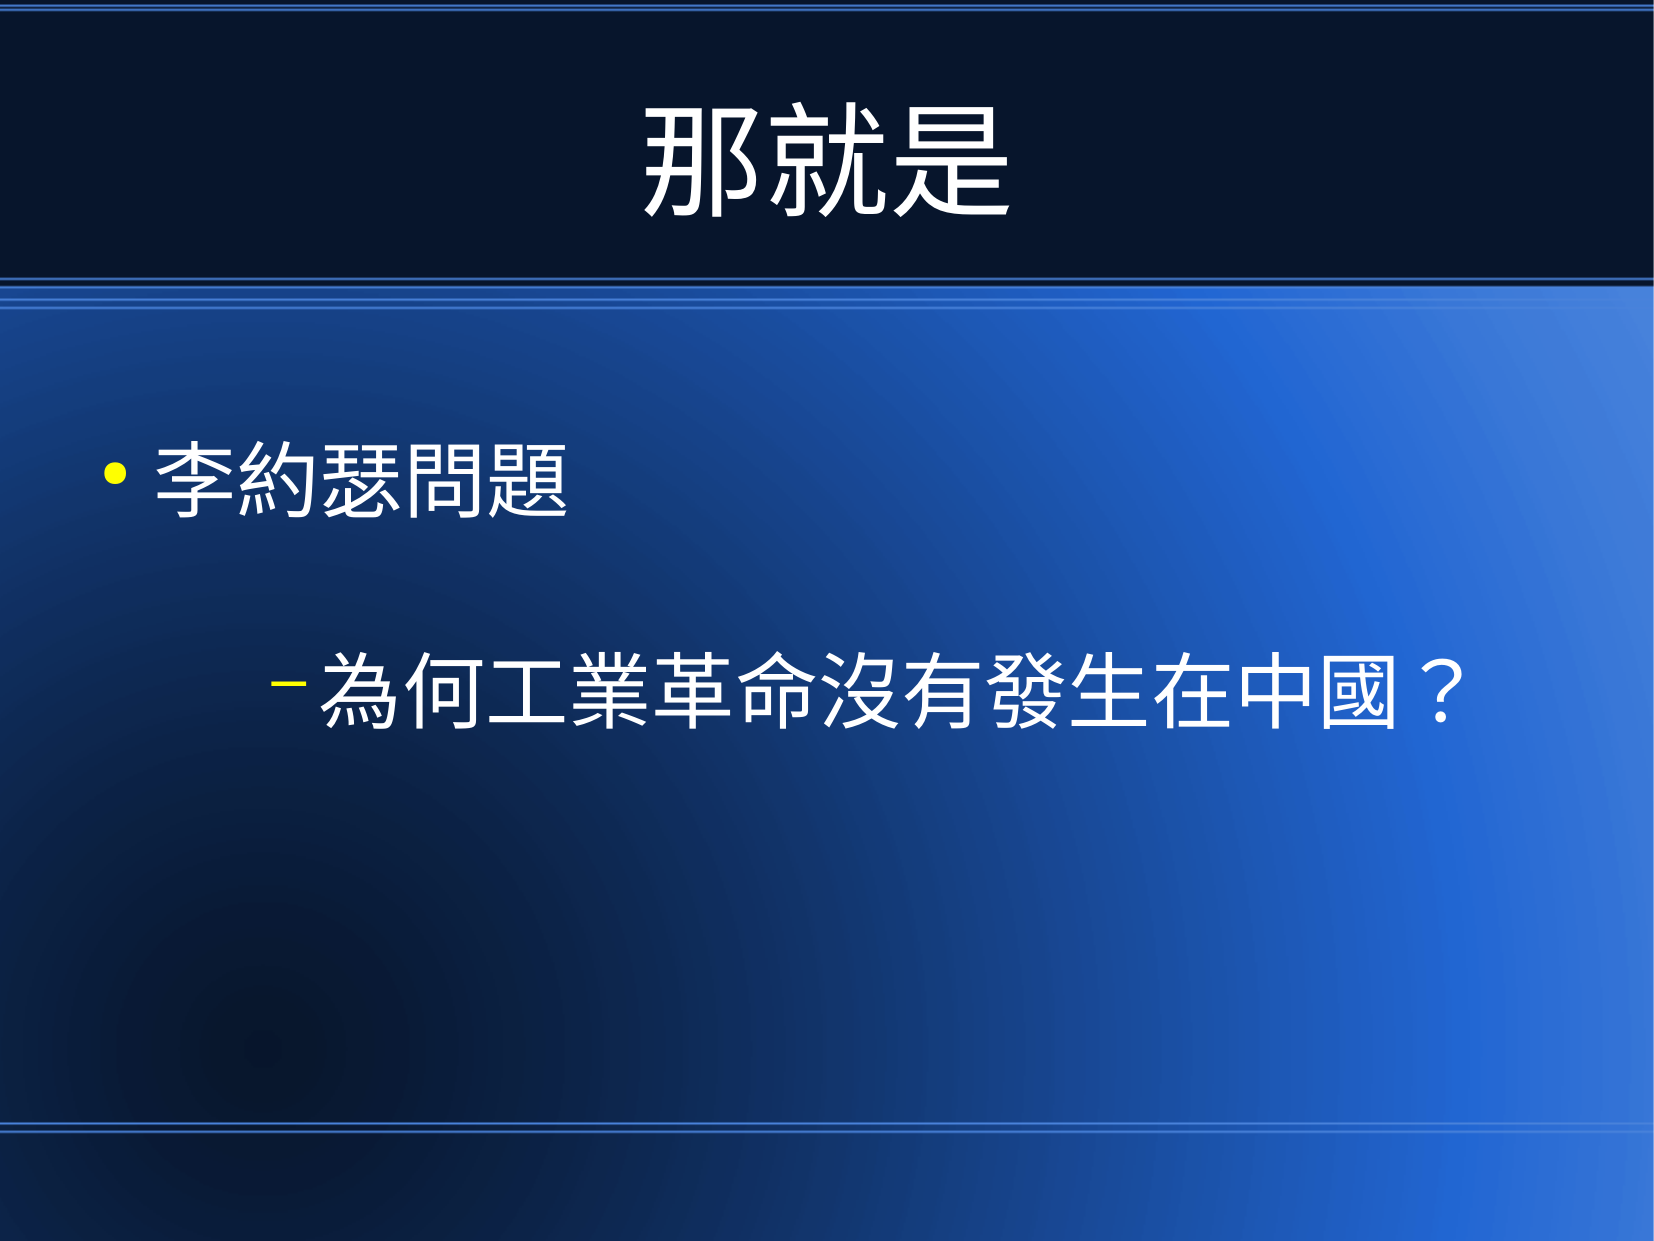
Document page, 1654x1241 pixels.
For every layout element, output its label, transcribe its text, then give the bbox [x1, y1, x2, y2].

list 李約瑟問題 為何工業革命沒有發生在中國？ [82, 355, 1571, 1241]
picture [0, 0, 1654, 1241]
title 那就是 [82, 49, 1571, 257]
